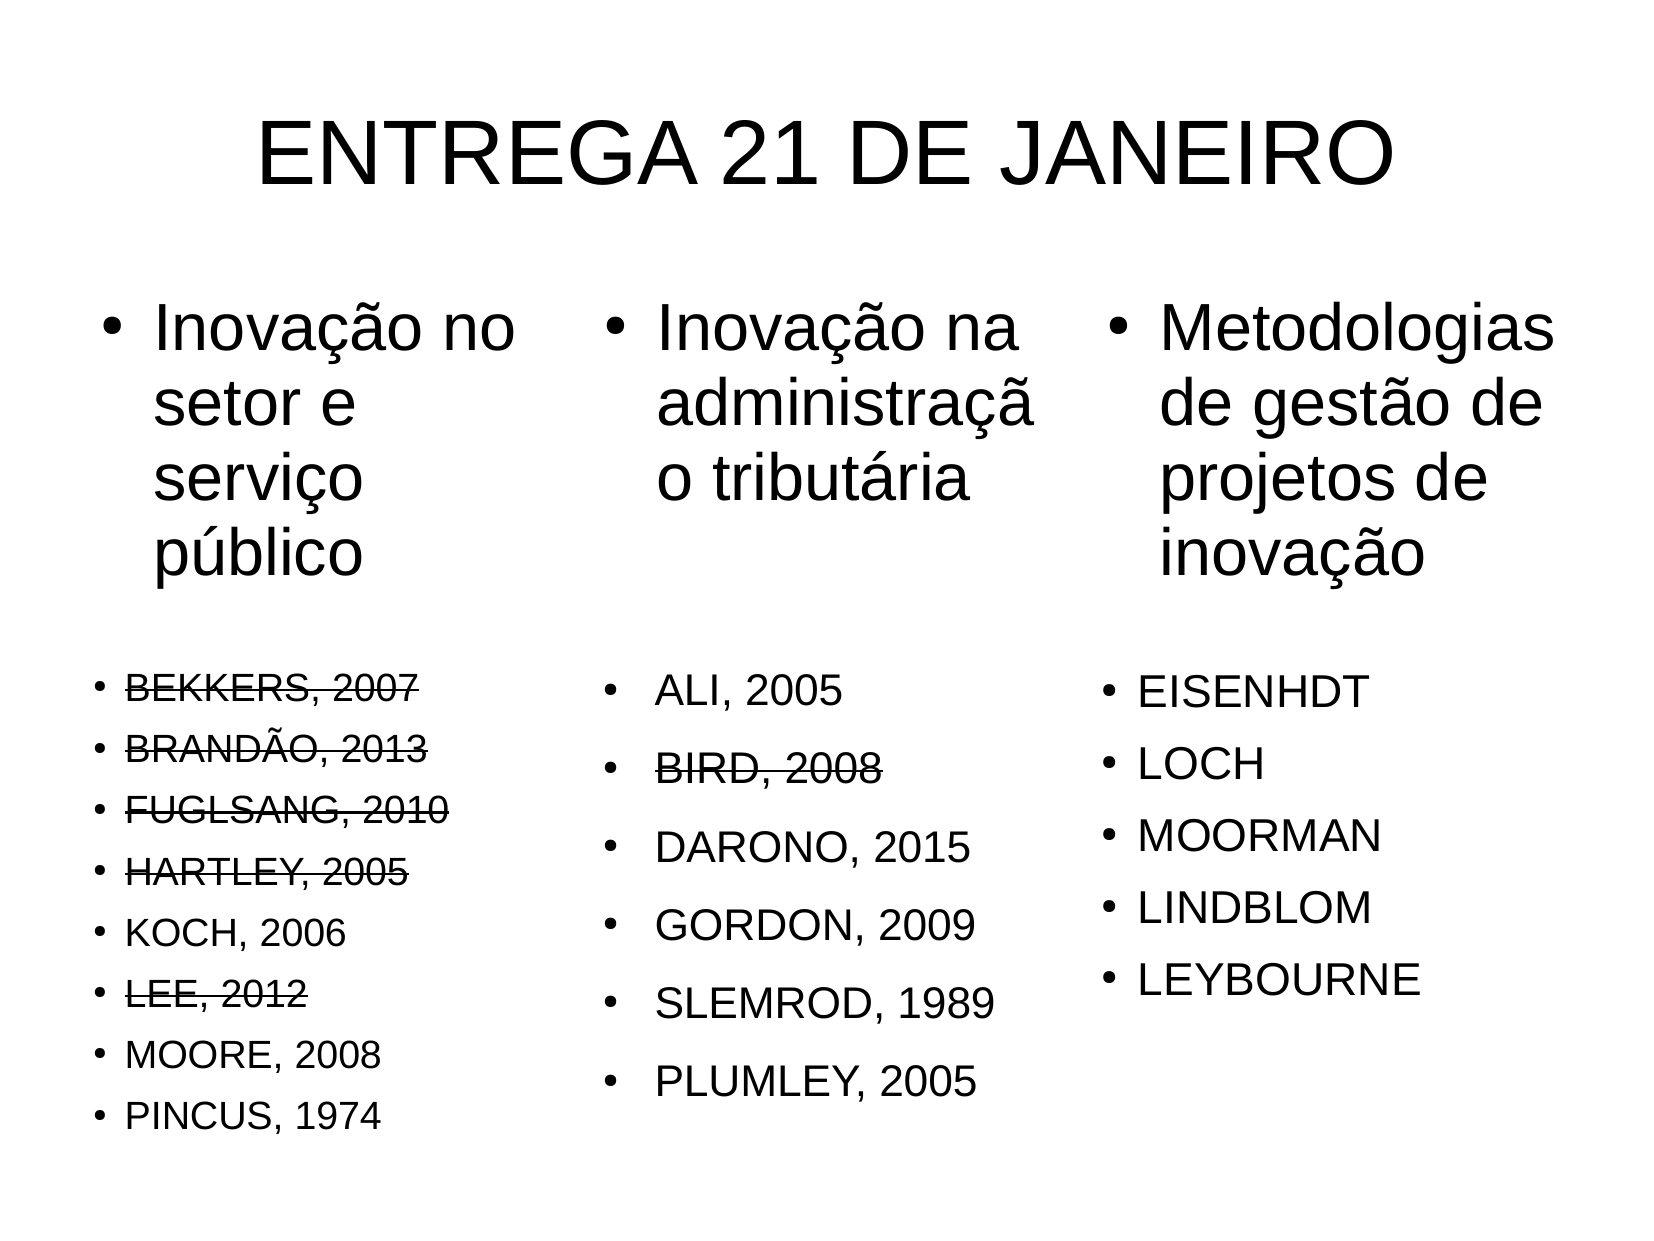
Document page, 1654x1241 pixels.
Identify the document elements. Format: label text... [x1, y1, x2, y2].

list EISENHDT LOCH MOORMAN LINDBLOM LEYBOURNE [1088, 665, 1569, 1009]
list Metodologias de gestão de projetos de inovação [1088, 290, 1569, 634]
list Inovação no setor e serviço público [82, 290, 562, 634]
list BEKKERS, 2007 BRANDÃO, 2013 FUGLSANG, 2010 HARTLEY, 2005 KOCH, 2006 LEE, 2012 MOORE, 2008 PINCUS, 1974 [82, 665, 562, 1146]
list ALI, 2005 BIRD, 2008 DARONO, 2015 GORDON, 2009 SLEMROD, 1989 PLUMLEY, 2005 [585, 665, 1065, 1111]
title ENTREGA 21 DE JANEIRO [82, 49, 1571, 257]
list Inovação na administração tributária [585, 290, 1065, 634]
